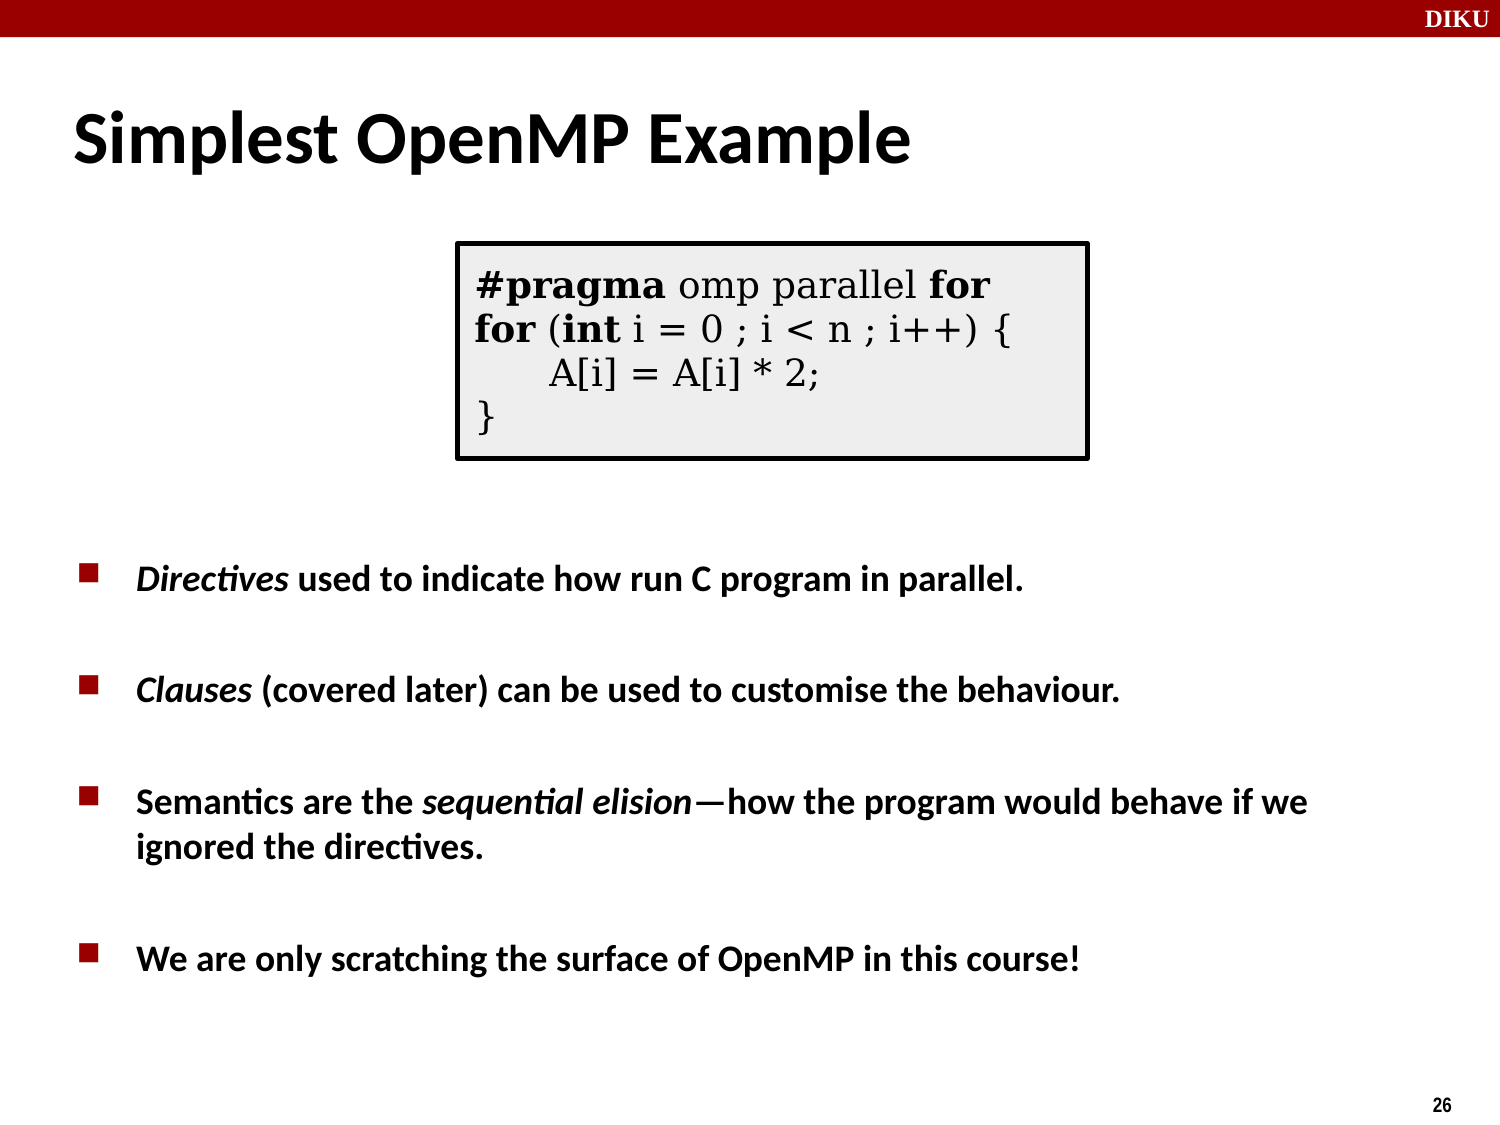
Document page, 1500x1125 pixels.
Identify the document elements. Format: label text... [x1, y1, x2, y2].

text_box #pragma omp parallel for for (int i = 0 ; i < n ; i++) { A[i] = A[i] * 2; } [457, 243, 1088, 459]
text_box Directives used to indicate how run C program in parallel. Clauses (covered later) can be used to customise the behaviour. Semantics are the sequential elision—how the program would behave if we ignored the directives. We are only scratching the surface of OpenMP in this course! [65, 211, 1361, 1027]
text_box Simplest OpenMP Example [58, 71, 1304, 197]
